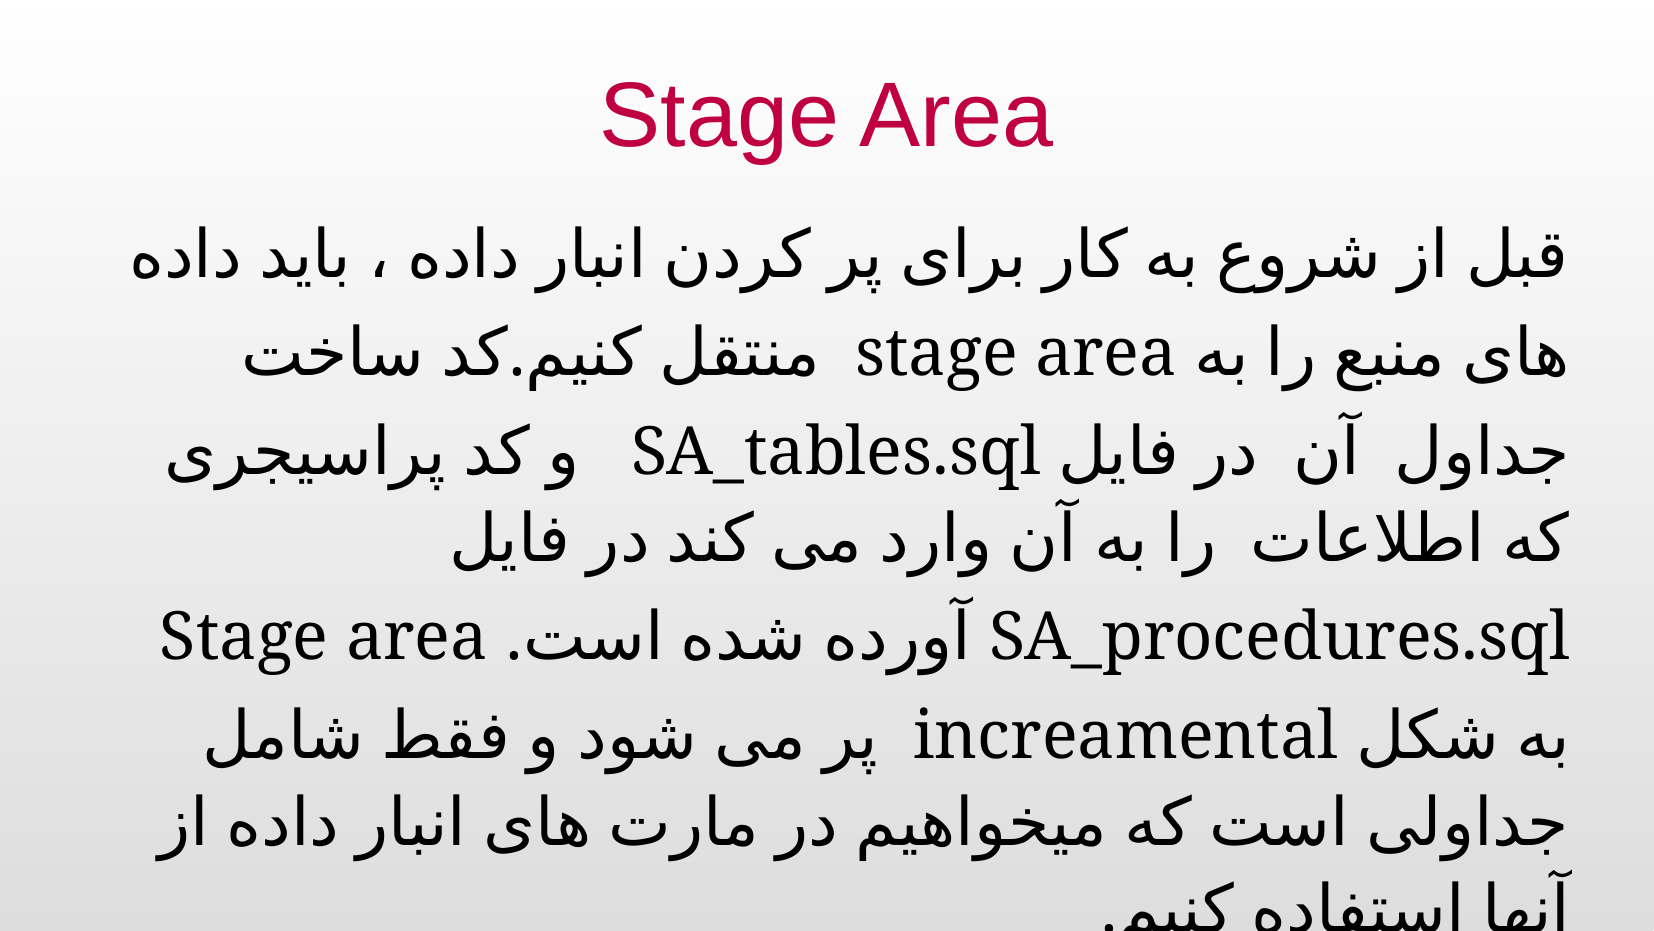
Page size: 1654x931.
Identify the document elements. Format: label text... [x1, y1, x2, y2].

subtitle قبل از شروع به کار برای پر کردن انبار داده ، باید داده های منبع را به stage area منتقل کنیم.کد ساخت جداول آن در فایل SA_tables.sql و کد پراسیجری که اطلاعات را به آن وارد می کند در فایل SA_procedures.sql آورده شده است. Stage area به شکل increamental پر می شود و فقط شامل جداولی است که میخواهیم در مارت های انبار داده از آنها استفاده کنیم. [82, 217, 1571, 820]
title Stage Area [82, 37, 1571, 193]
